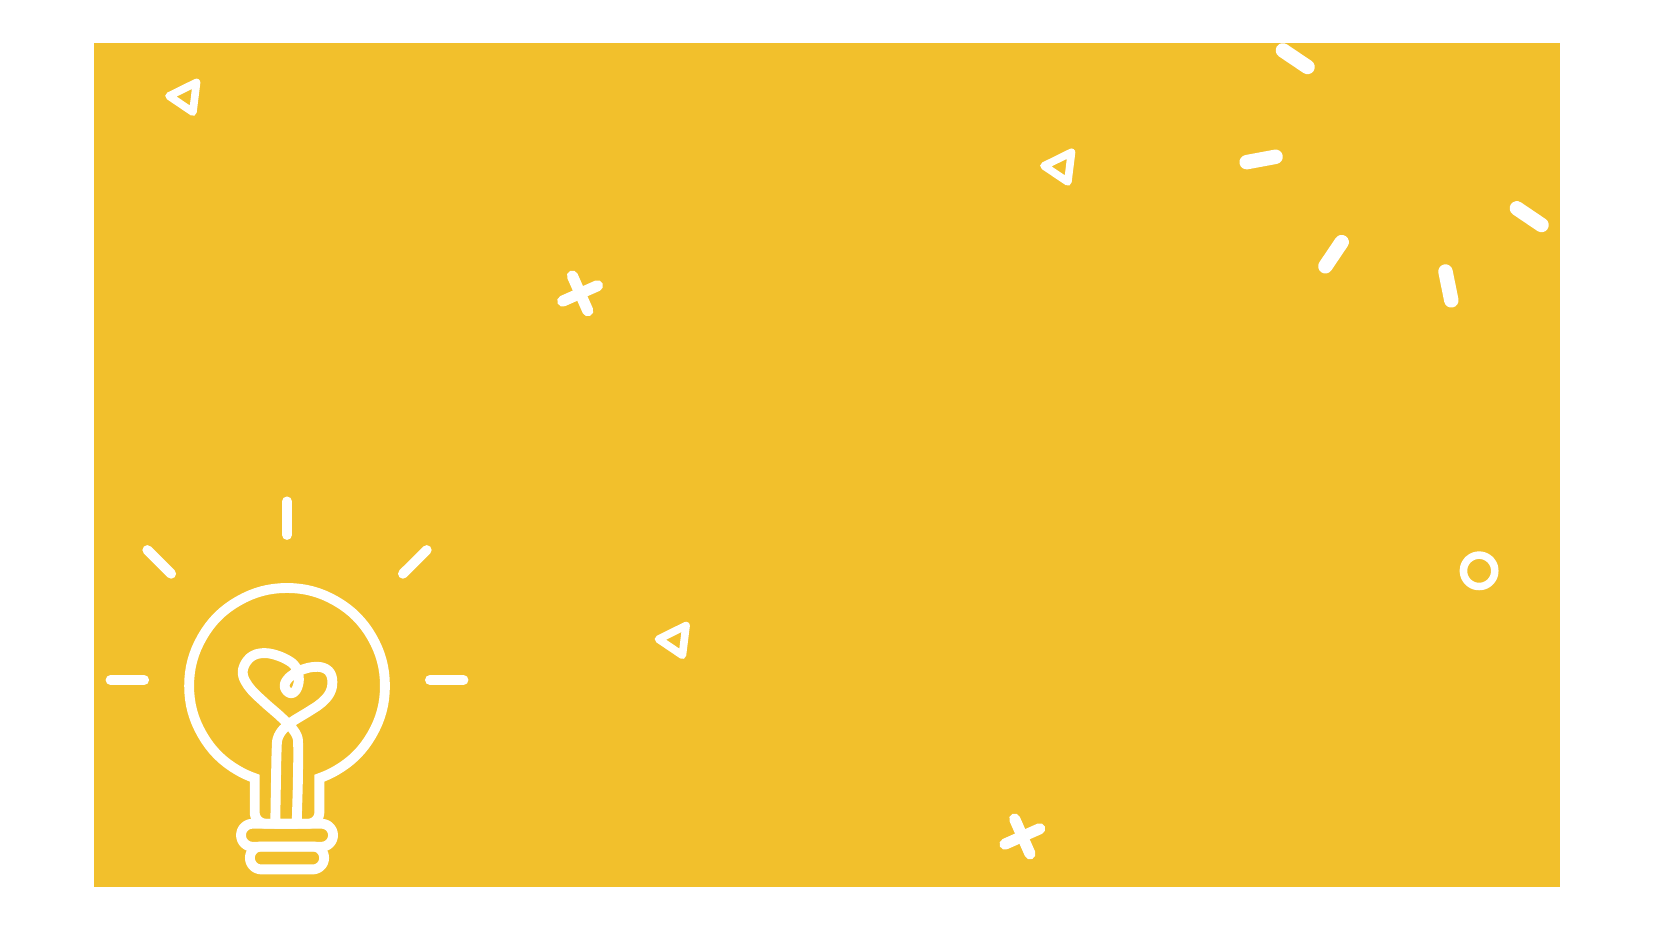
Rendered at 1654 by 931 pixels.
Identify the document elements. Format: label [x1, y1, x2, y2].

text_box [324, 59, 1477, 241]
